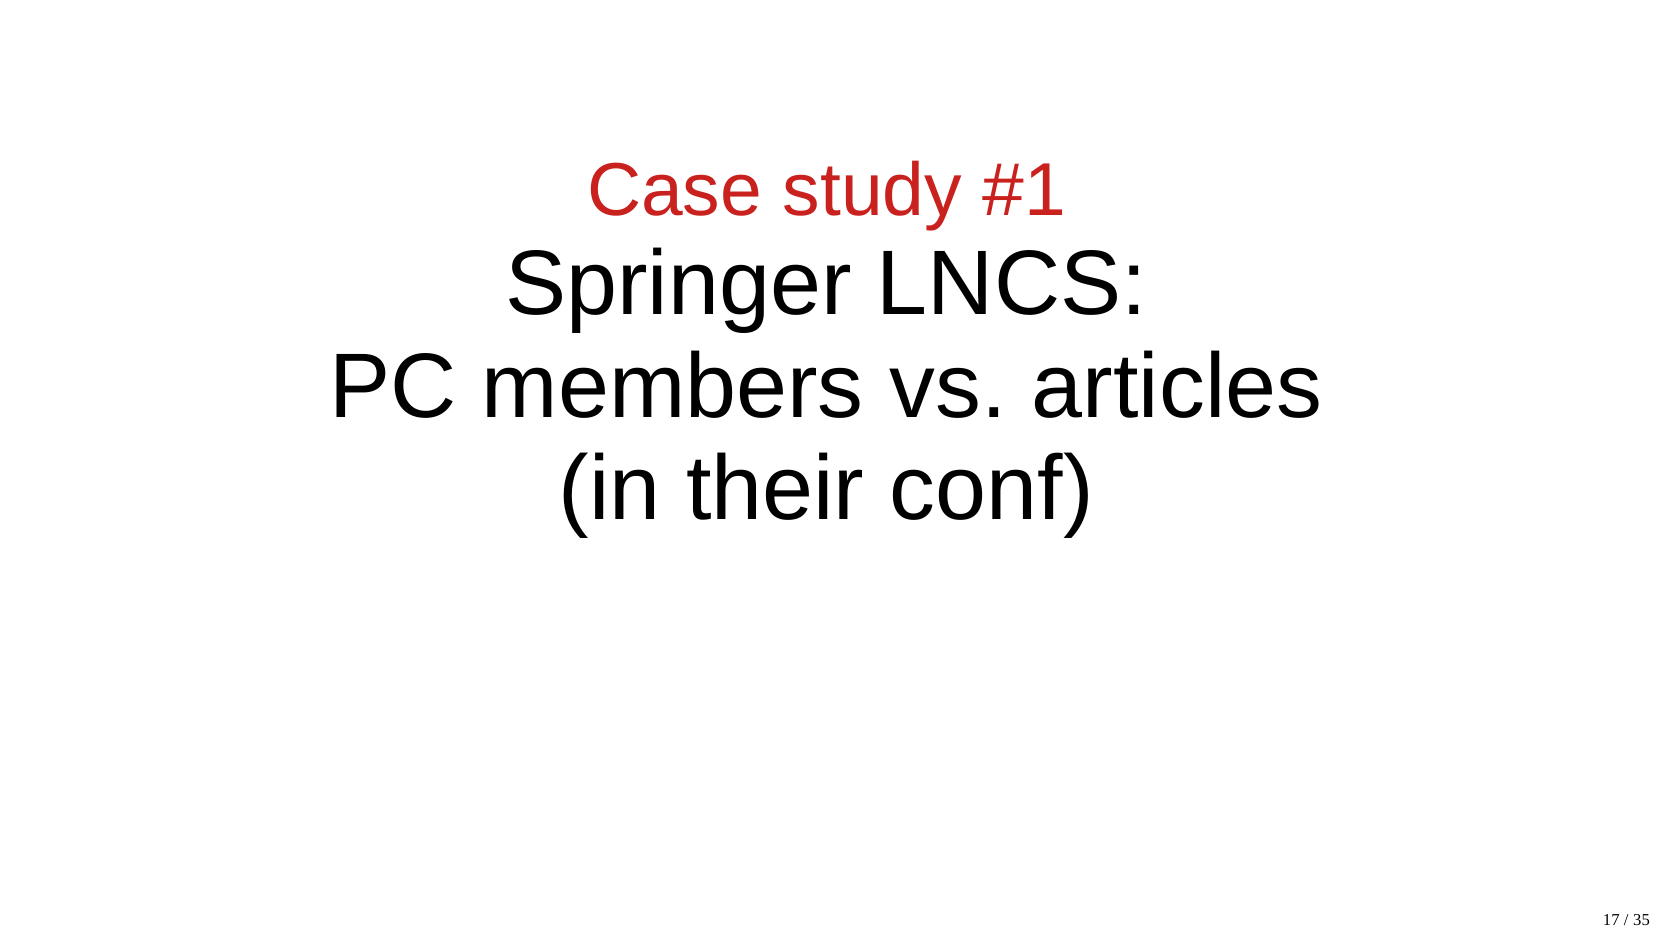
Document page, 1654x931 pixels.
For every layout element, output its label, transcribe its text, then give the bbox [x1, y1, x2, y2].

title Case study #1 Springer LNCS: PC members vs. articles (in their conf) [82, 147, 1571, 540]
